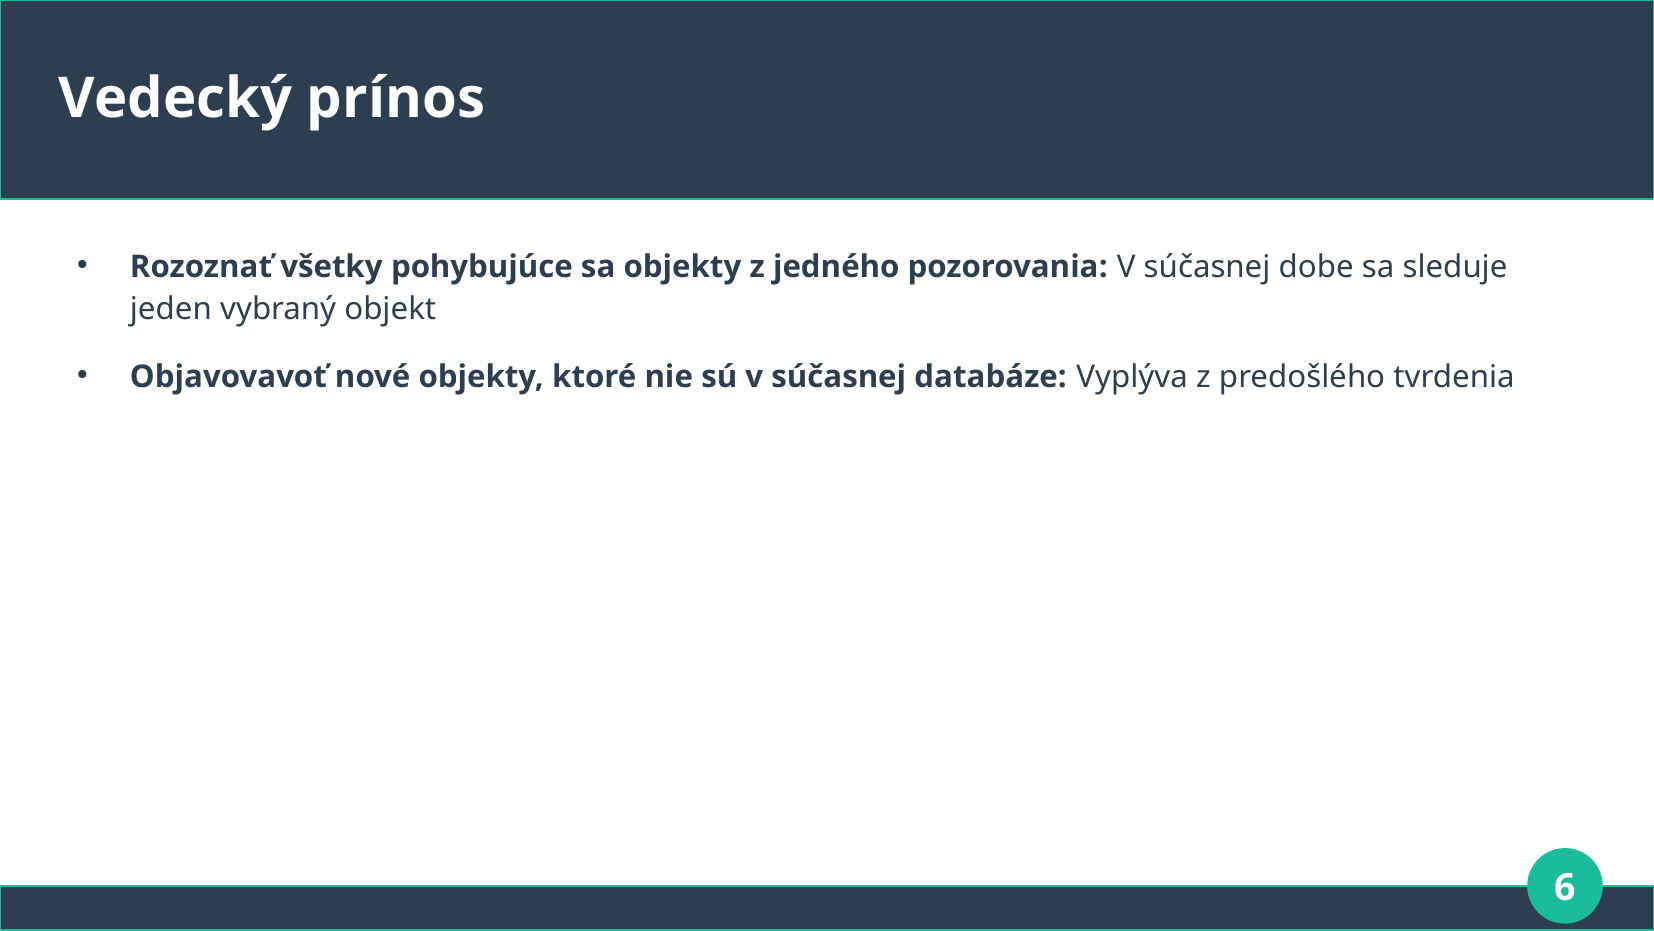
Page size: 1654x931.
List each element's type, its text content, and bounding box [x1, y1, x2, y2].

list Rozoznať všetky pohybujúce sa objekty z jedného pozorovania: V súčasnej dobe sa sleduje jeden vybraný objekt Objavovavoť nové objekty, ktoré nie sú v súčasnej databáze: Vyplýva z predošlého tvrdenia [59, 243, 1595, 864]
title Vedecký prínos [59, 37, 1595, 155]
